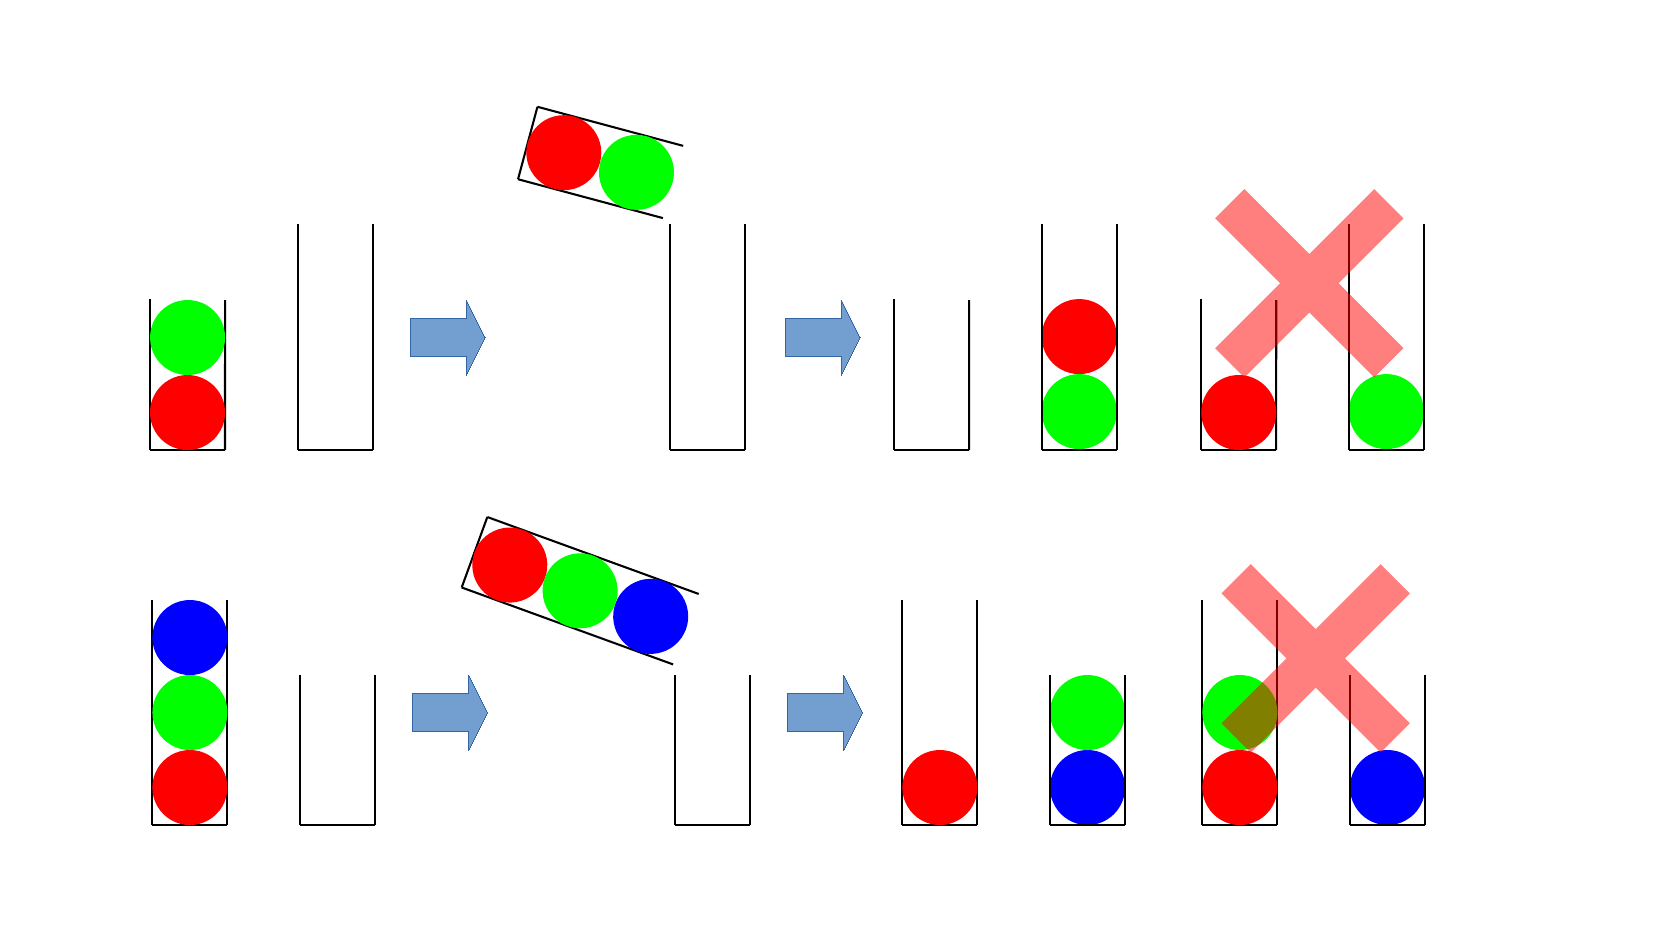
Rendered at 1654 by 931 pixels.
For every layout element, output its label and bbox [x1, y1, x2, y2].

text_box [150, 300, 226, 451]
text_box [1043, 299, 1116, 449]
text_box [410, 300, 486, 376]
text_box [412, 675, 488, 751]
text_box [472, 527, 689, 654]
text_box [785, 300, 861, 376]
text_box [152, 600, 228, 826]
text_box [1202, 564, 1424, 826]
text_box [787, 675, 863, 751]
text_box [526, 115, 674, 210]
text_box [1051, 675, 1124, 824]
text_box [902, 750, 978, 826]
text_box [1201, 189, 1423, 451]
